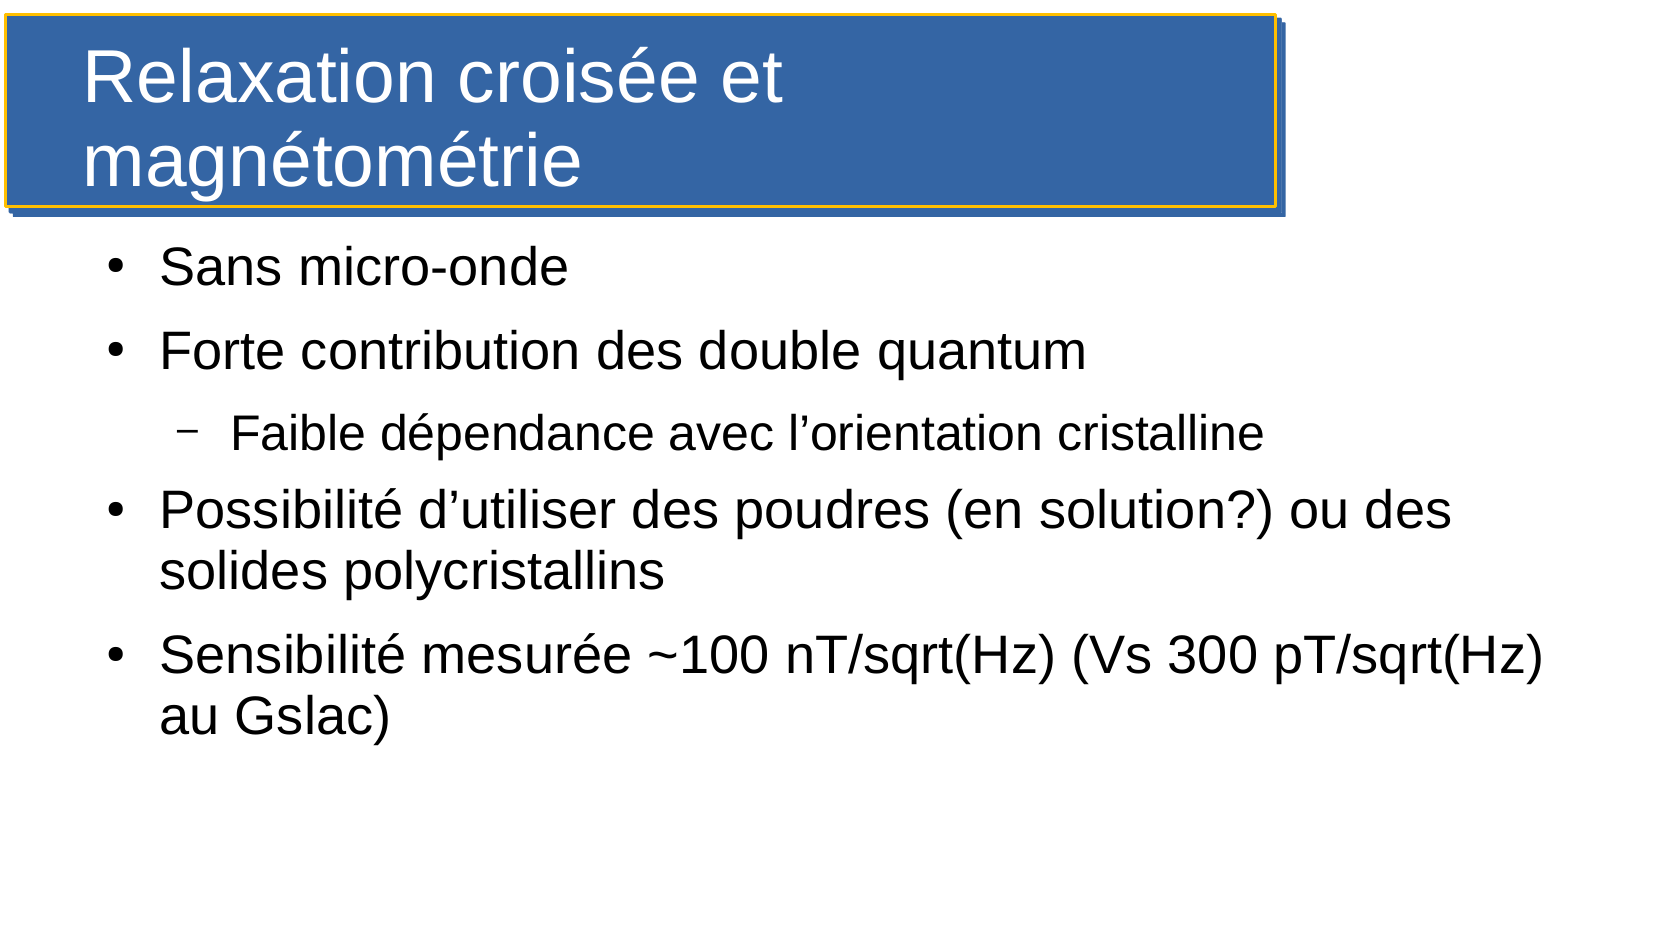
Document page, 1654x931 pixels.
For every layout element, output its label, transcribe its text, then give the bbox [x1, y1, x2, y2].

list Sans micro-onde Forte contribution des double quantum Faible dépendance avec l’orientation cristalline Possibilité d’utiliser des poudres (en solution?) ou des solides polycristallins Sensibilité mesurée ~100 nT/sqrt(Hz) (Vs 300 pT/sqrt(Hz) au Gslac) [88, 236, 1565, 798]
title Relaxation croisée et magnétométrie [82, 34, 1235, 203]
